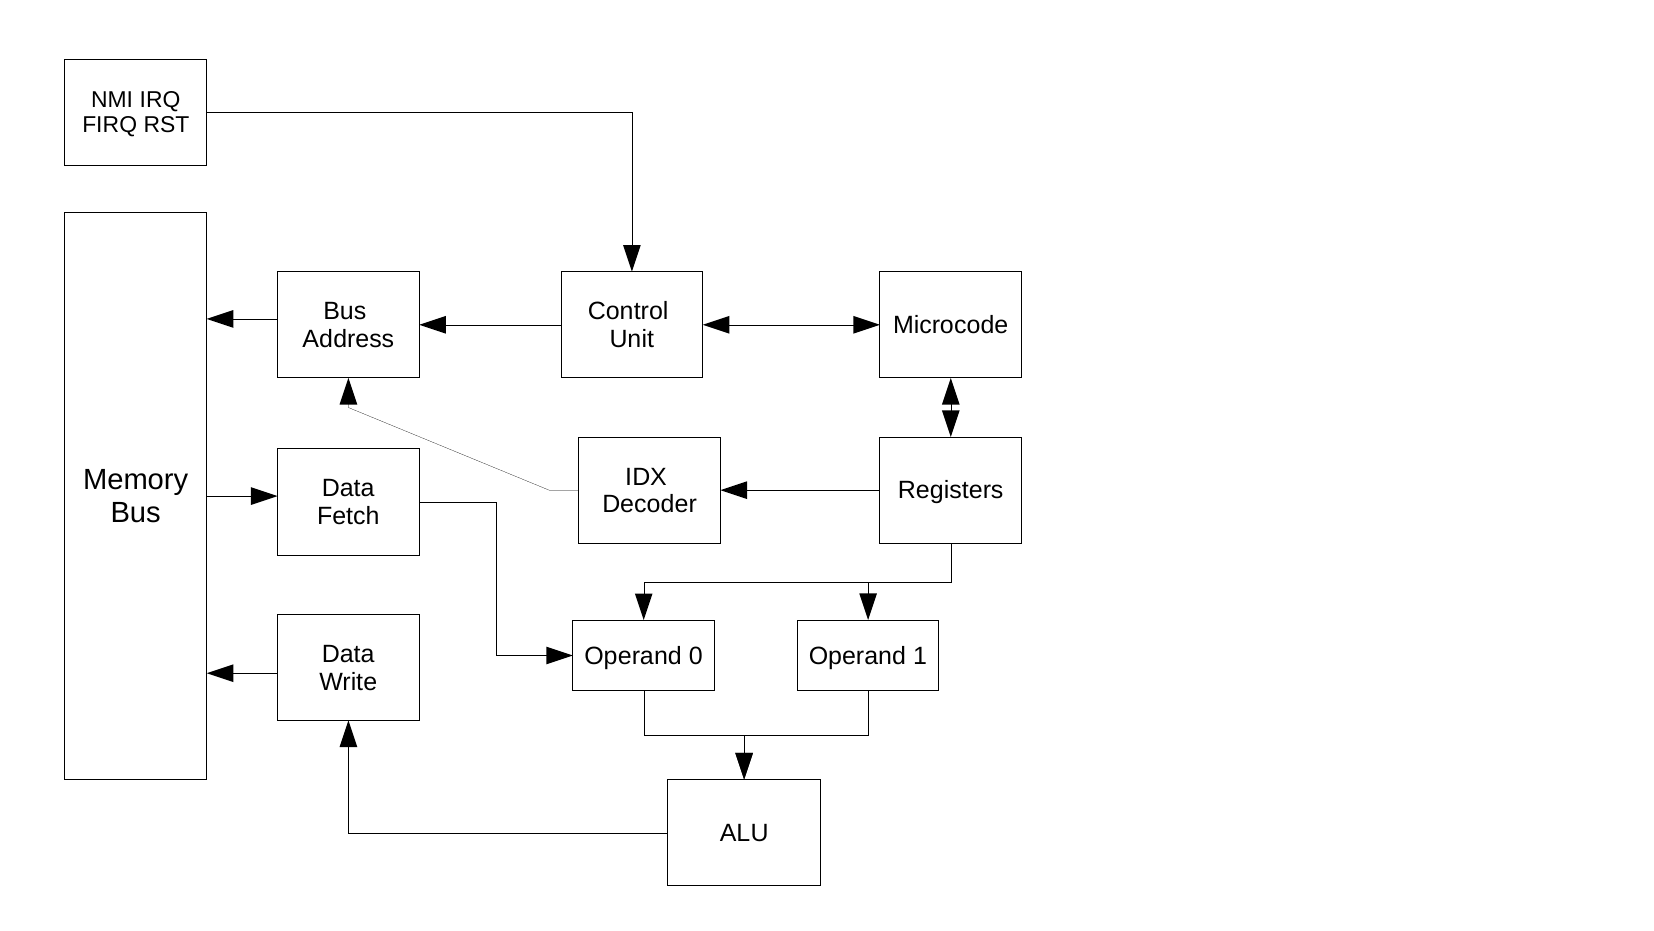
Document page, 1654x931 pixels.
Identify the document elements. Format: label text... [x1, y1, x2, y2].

text_box Data Write [277, 614, 420, 721]
text_box Operand 1 [797, 620, 939, 691]
text_box Control Unit [561, 271, 703, 378]
text_box IDX Decoder [578, 437, 721, 544]
text_box Registers [879, 437, 1022, 544]
text_box NMI IRQ FIRQ RST [64, 59, 207, 166]
text_box Bus Address [277, 271, 420, 378]
text_box Data Fetch [277, 448, 420, 556]
text_box ALU [667, 779, 821, 886]
text_box Microcode [879, 271, 1022, 378]
text_box Memory Bus [64, 212, 207, 780]
text_box Operand 0 [572, 620, 715, 691]
